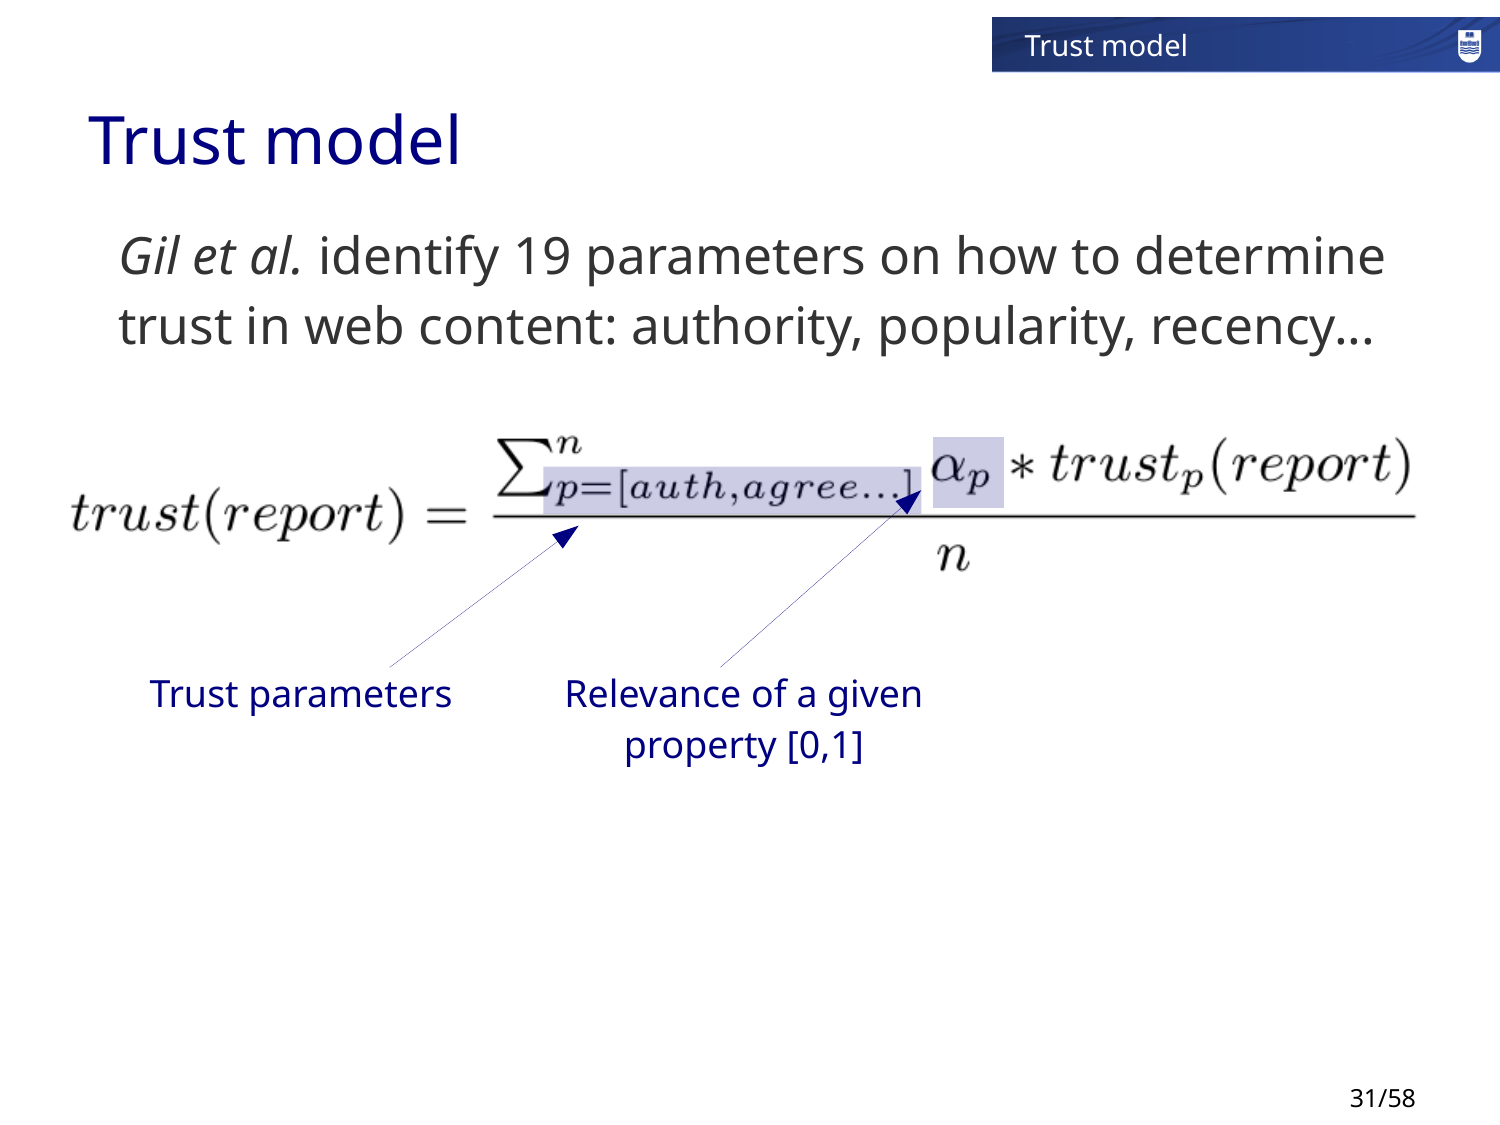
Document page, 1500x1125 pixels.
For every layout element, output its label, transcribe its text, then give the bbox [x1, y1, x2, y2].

title Trust model [2, 99, 1365, 177]
picture [35, 407, 1453, 593]
text_box Trust model [1009, 17, 1483, 67]
picture [992, 17, 1500, 73]
text_box Relevance of a given property [0,1] [561, 667, 928, 833]
text_box [933, 437, 1004, 508]
text_box Gil et al. identify 19 parameters on how to determine trust in web content: authority, popularity, recency... [118, 219, 1465, 361]
text_box Trust parameters [141, 667, 461, 721]
text_box [543, 466, 922, 514]
